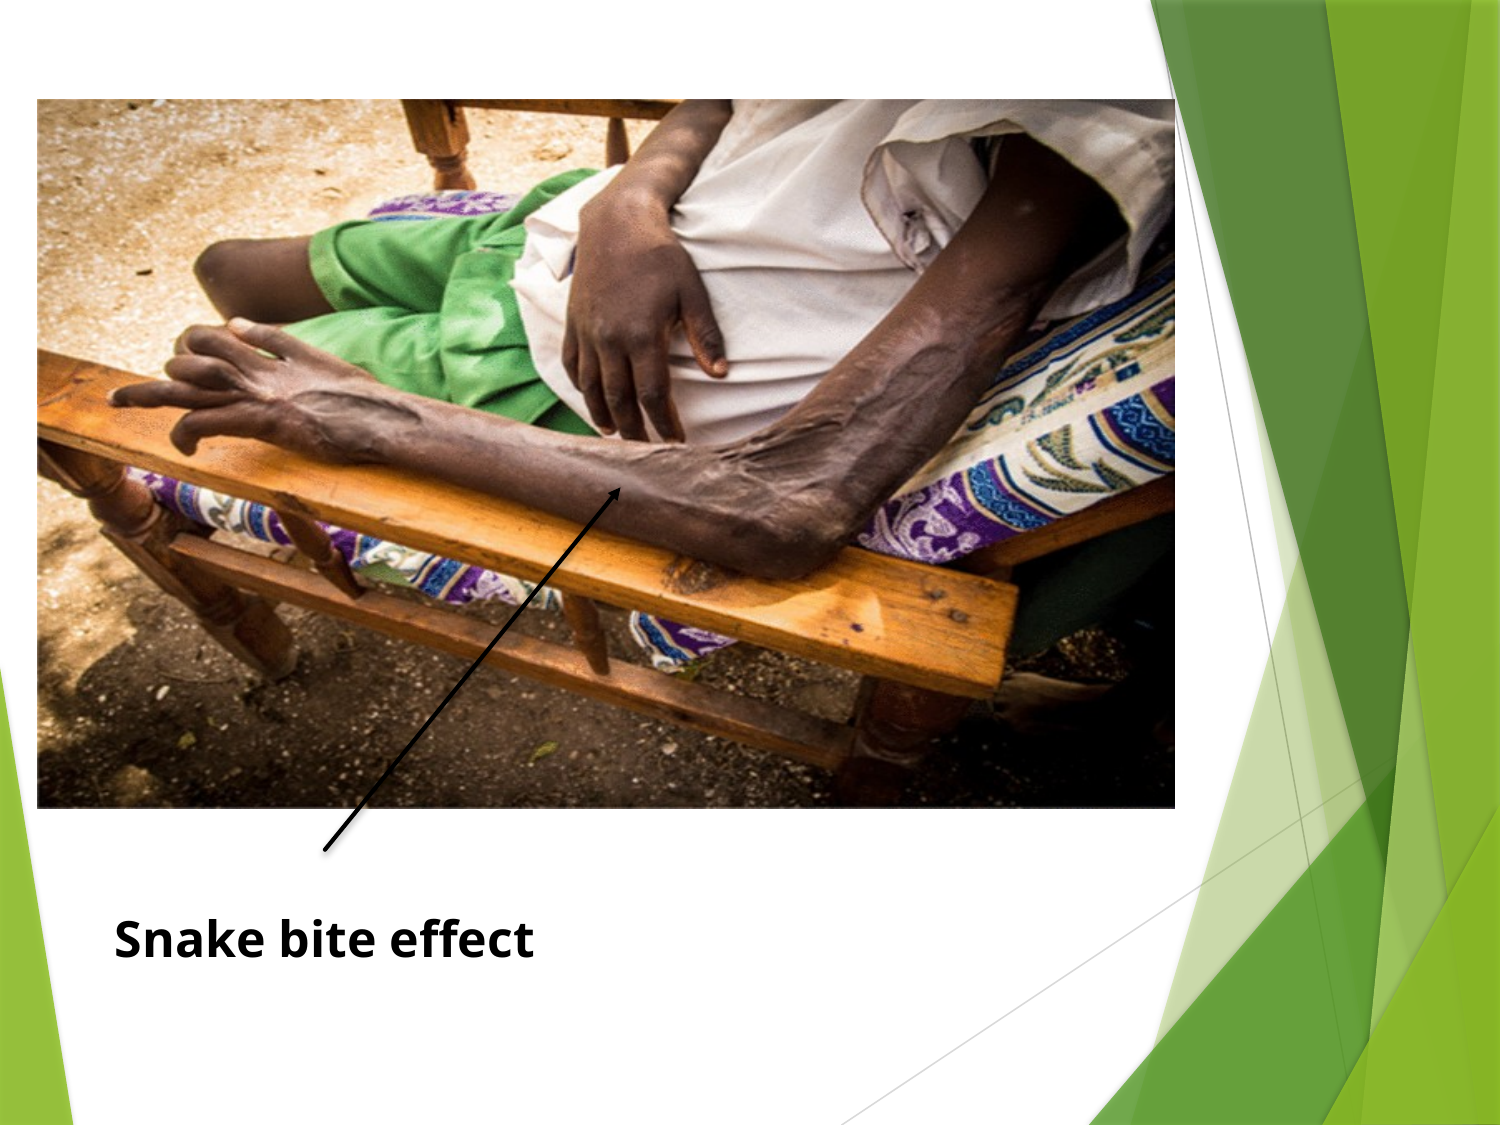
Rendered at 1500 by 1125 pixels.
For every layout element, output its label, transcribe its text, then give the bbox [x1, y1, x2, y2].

picture [37, 99, 1175, 809]
text_box Snake bite effect [99, 899, 950, 975]
